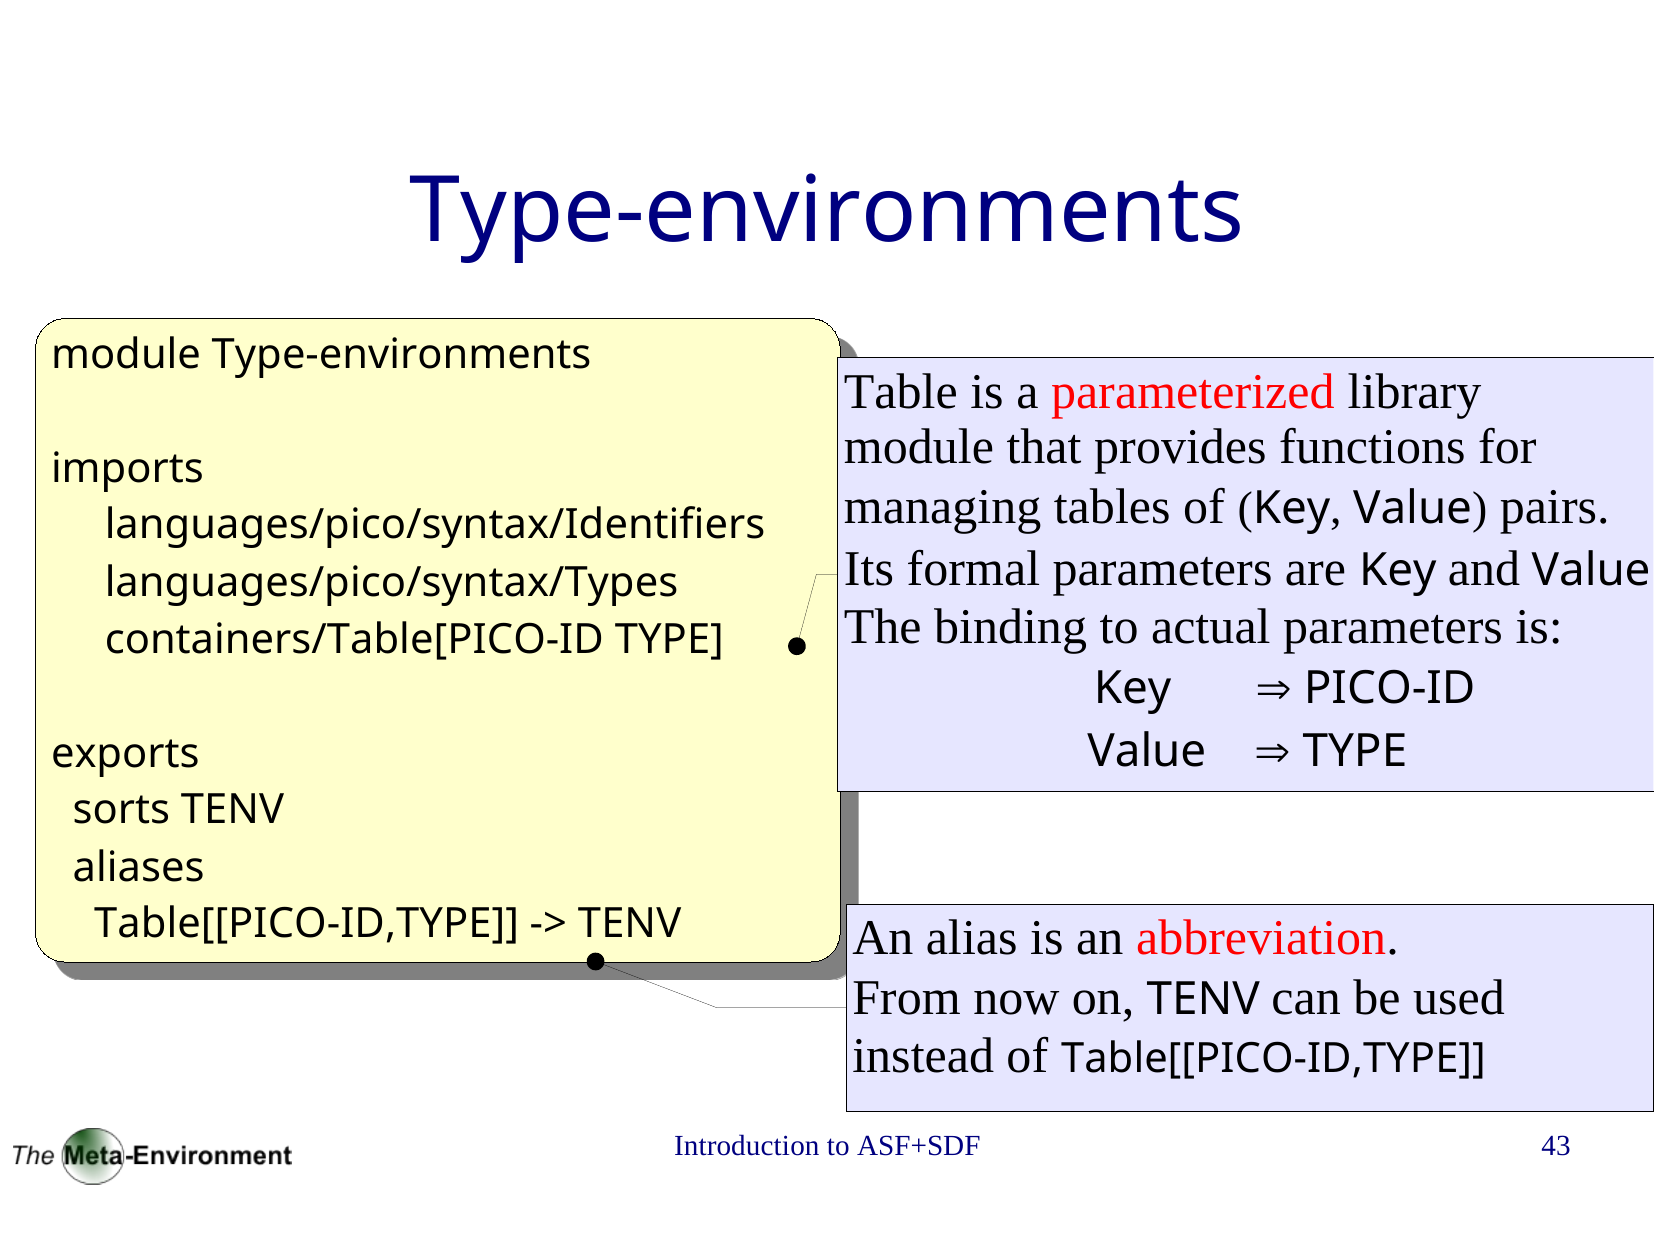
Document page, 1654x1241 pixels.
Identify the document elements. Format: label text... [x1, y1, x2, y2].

text_box Table is a parameterized library module that provides functions for managing tables of (Key, Value) pairs. Its formal parameters are Key and Value The binding to actual parameters is: Key  PICO-ID Value  TYPE [837, 357, 1654, 792]
picture [13, 1128, 292, 1185]
text_box [830, 325, 841, 955]
title Type-environments [121, 102, 1534, 311]
text_box An alias is an abbreviation. From now on, TENV can be used instead of Table[[PICO-ID,TYPE]] [846, 904, 1654, 1112]
text_box module Type-environments imports languages/pico/syntax/Identifiers languages/pico/syntax/Types containers/Table[PICO-ID TYPE] exports sorts TENV aliases Table[[PICO-ID,TYPE]] -> TENV [36, 315, 830, 972]
